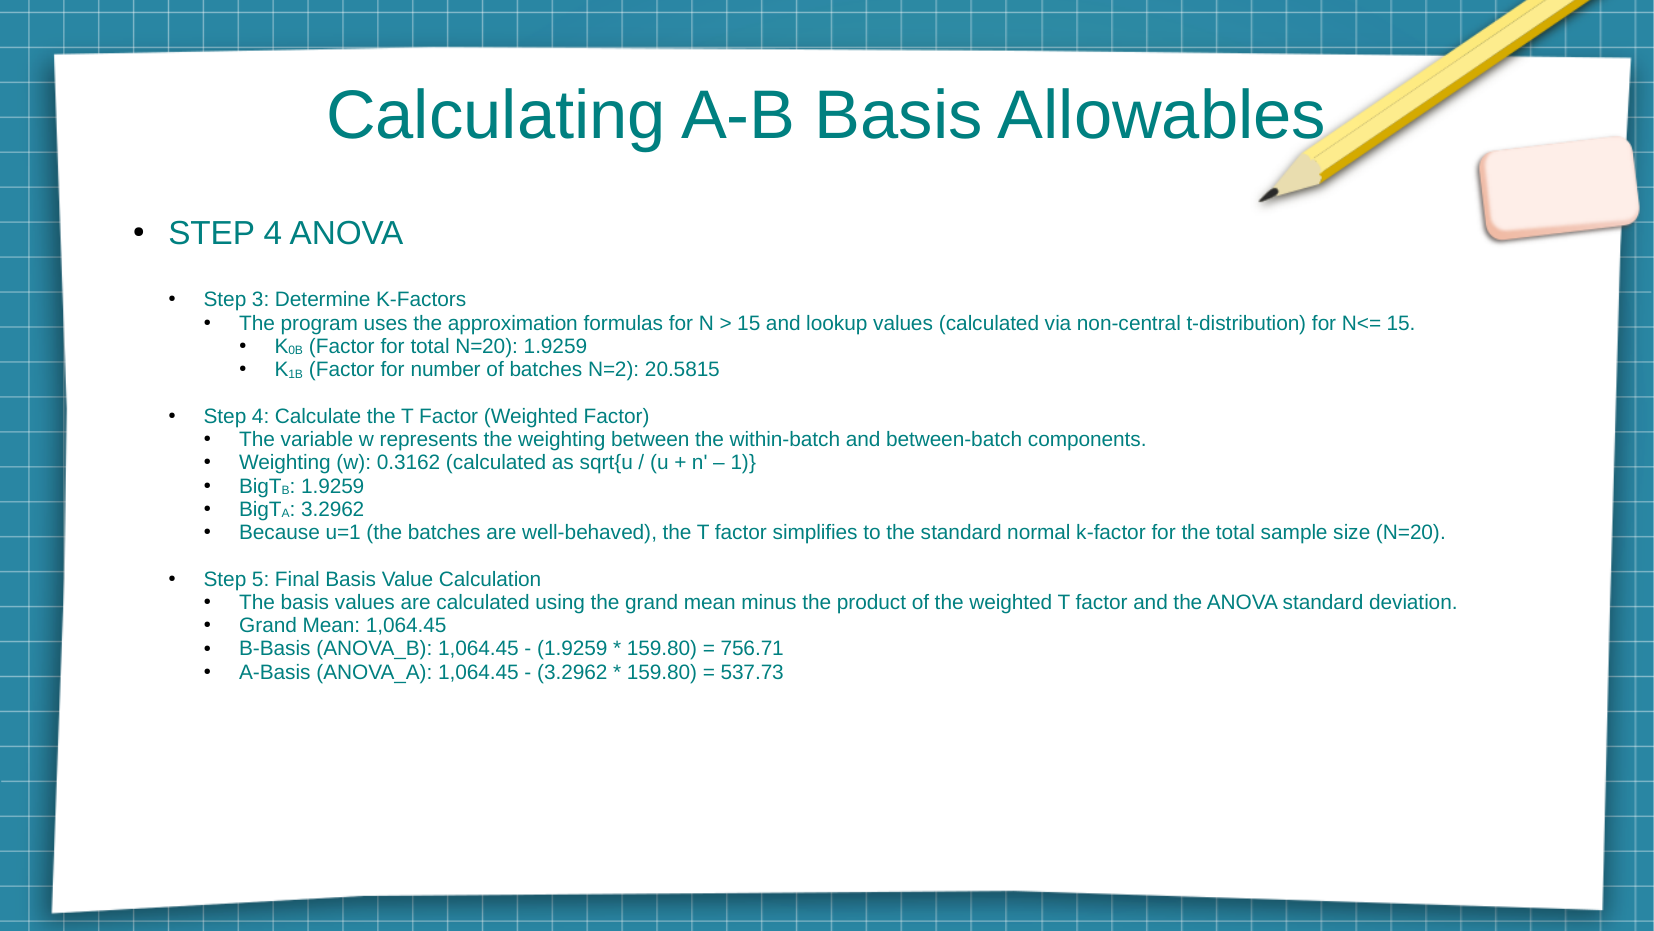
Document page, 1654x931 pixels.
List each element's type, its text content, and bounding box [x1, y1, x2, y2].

text_box STEP 4 ANOVA Step 3: Determine K-Factors The program uses the approximation formulas for N > 15 and lookup values (calculated via non-central t-distribution) for N<= 15. K0B (Factor for total N=20): 1.9259 K1B (Factor for number of batches N=2): 20.5815 Step 4: Calculate the T Factor (Weighted Factor) The variable w represents the weighting between the within-batch and between-batch components. Weighting (w): 0.3162 (calculated as sqrt{u / (u + n' – 1)} BigTB: 1.9259 BigTA: 3.2962 Because u=1 (the batches are well-behaved), the T factor simplifies to the standard normal k-factor for the total sample size (N=20). Step 5: Final Basis Value Calculation The basis values are calculated using the grand mean minus the product of the weighted T factor and the ANOVA standard deviation. Grand Mean: 1,064.45 B-Basis (ANOVA_B): 1,064.45 - (1.9259 * 159.80) = 756.71 A-Basis (ANOVA_A): 1,064.45 - (3.2962 * 159.80) = 537.73 [118, 206, 1536, 810]
title Calculating A-B Basis Allowables [82, 37, 1571, 193]
picture [0, 0, 1654, 931]
